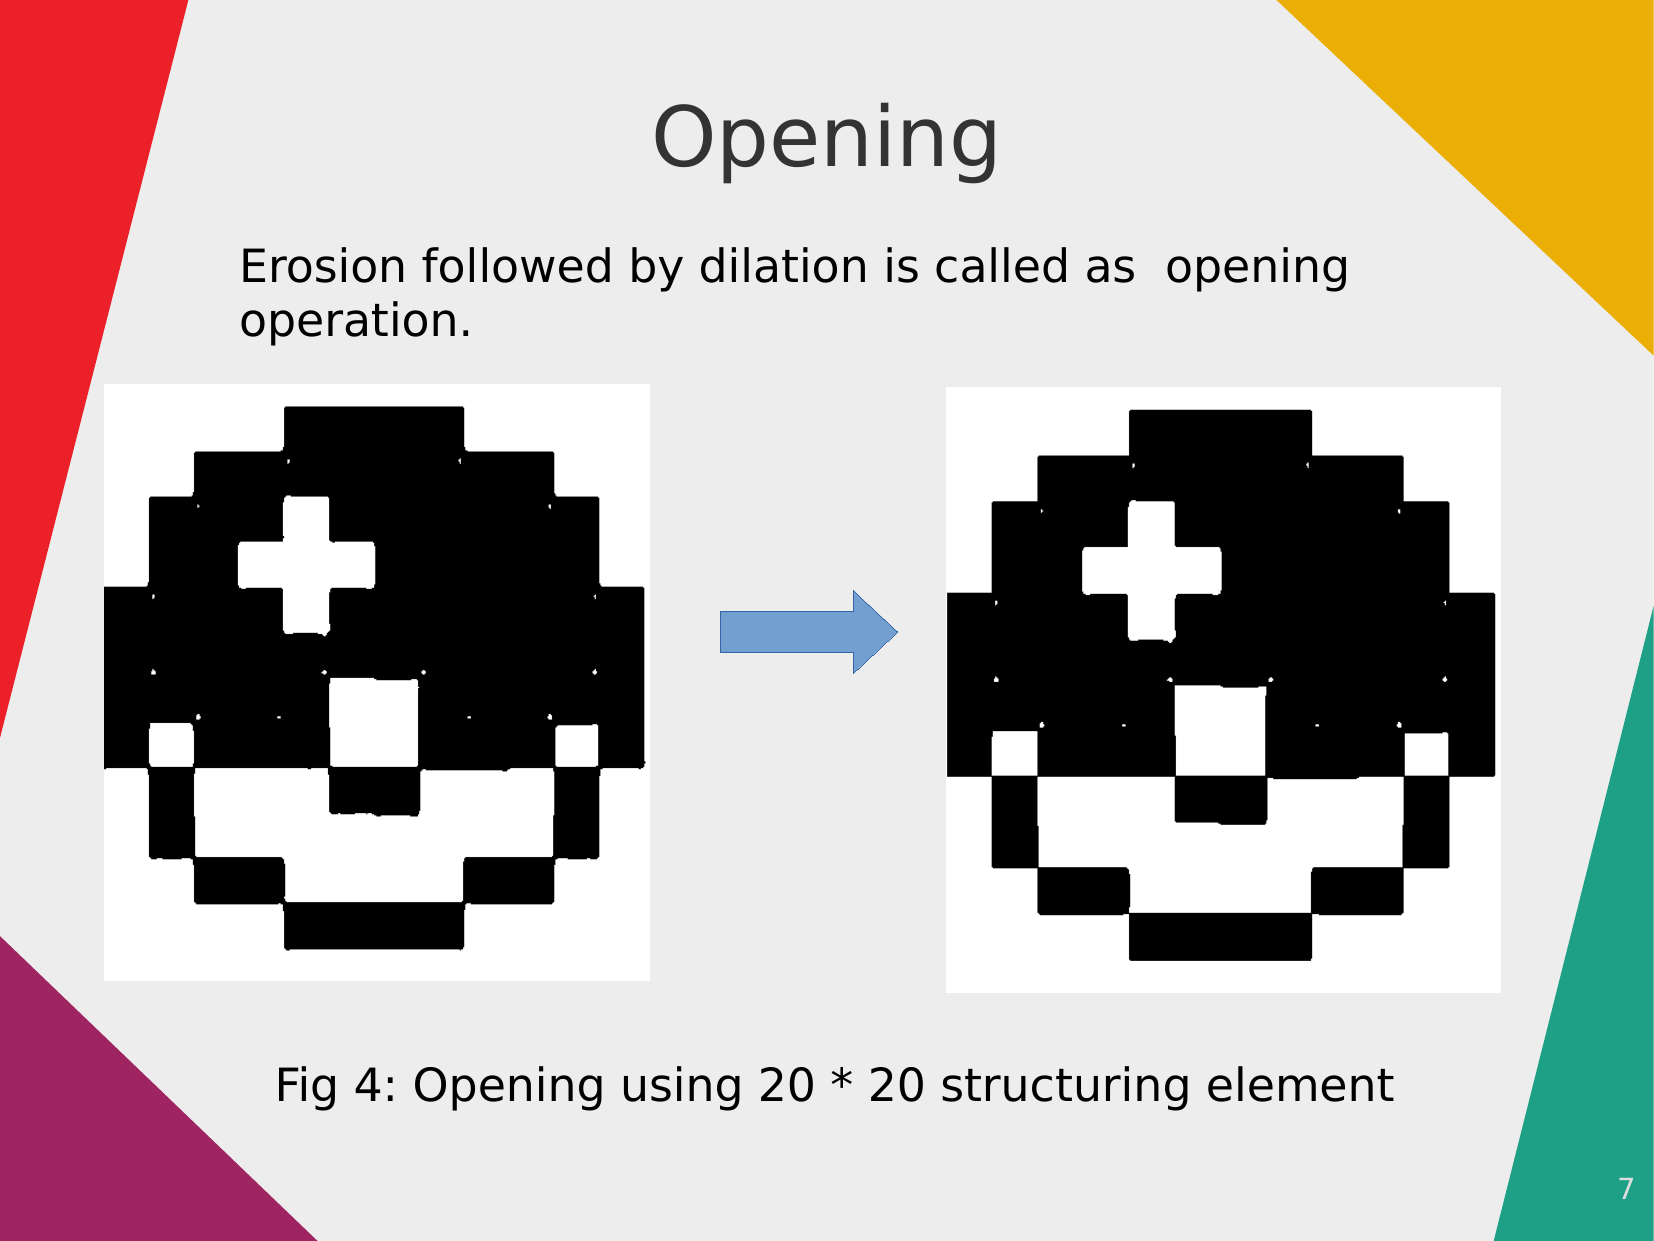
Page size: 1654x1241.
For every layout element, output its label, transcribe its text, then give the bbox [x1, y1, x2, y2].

text_box Fig 4: Opening using 20 * 20 structuring element [259, 1051, 1453, 1173]
picture [104, 384, 650, 981]
text_box Erosion followed by dilation is called as opening operation. [224, 232, 1394, 355]
title Opening [114, 39, 1539, 237]
text_box [720, 590, 898, 674]
picture [946, 387, 1501, 993]
